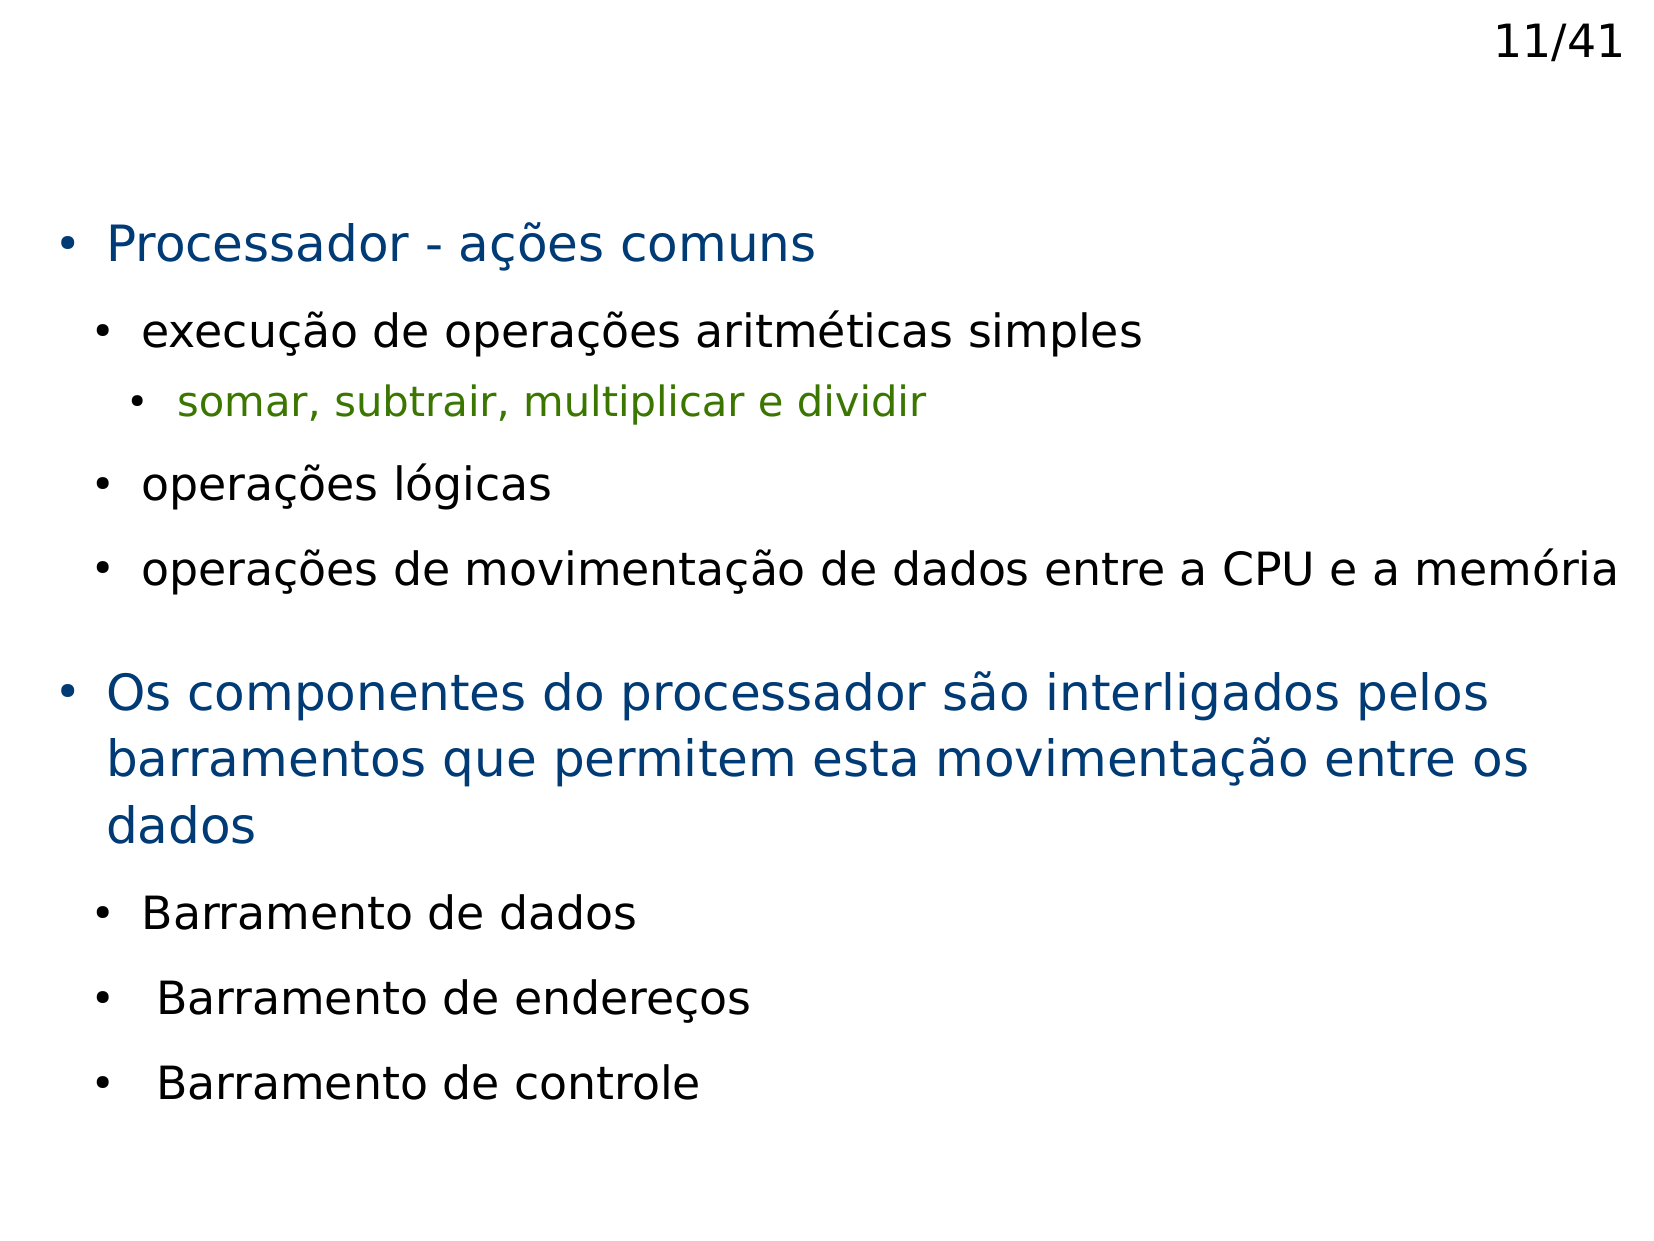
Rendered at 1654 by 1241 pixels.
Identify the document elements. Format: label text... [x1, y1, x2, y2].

list Processador - ações comuns execução de operações aritméticas simples somar, subtrair, multiplicar e dividir operações lógicas operações de movimentação de dados entre a CPU e a memória Os componentes do processador são interligados pelos barramentos que permitem esta movimentação entre os dados Barramento de dados Barramento de endereços Barramento de controle [59, 206, 1625, 1211]
